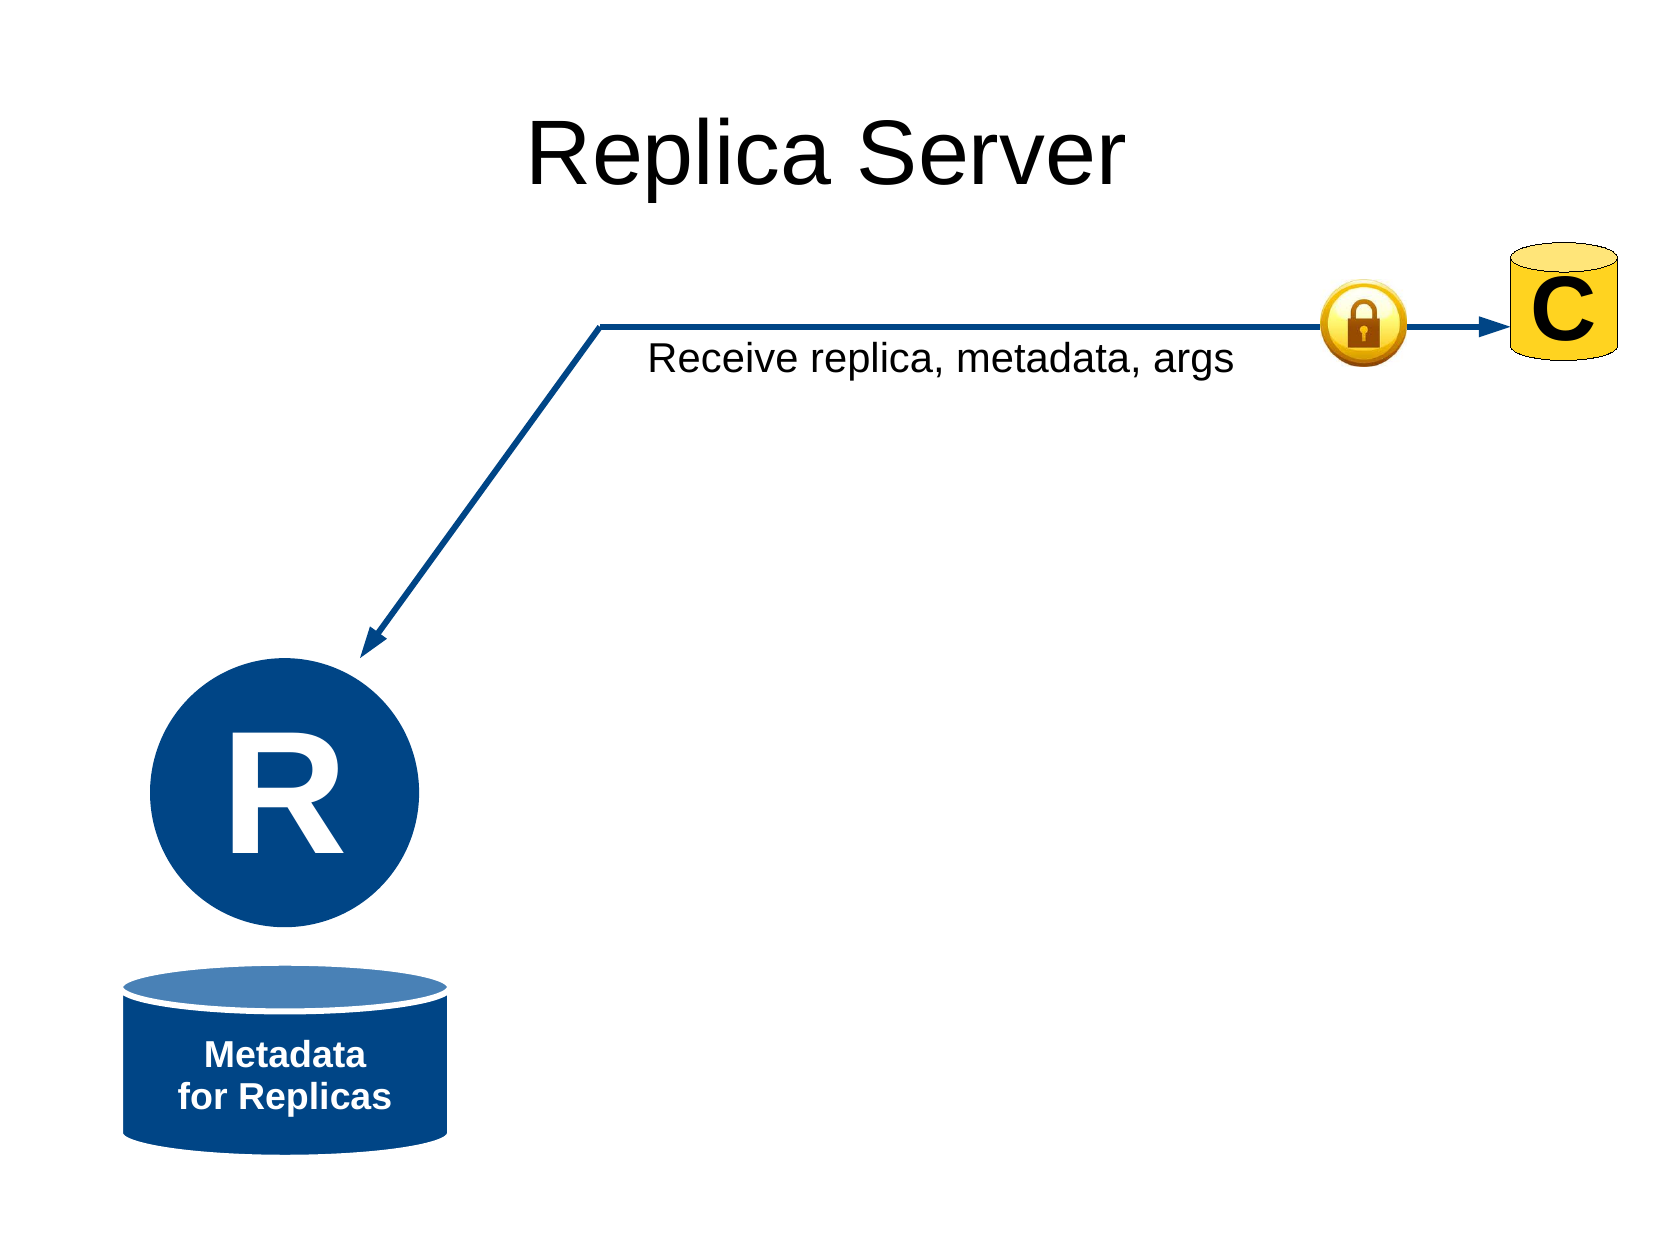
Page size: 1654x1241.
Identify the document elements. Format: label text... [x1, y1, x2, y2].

text_box C [1510, 259, 1618, 361]
text_box Metadata for Replicas [135, 1026, 436, 1126]
text_box [120, 988, 451, 1158]
title Replica Server [82, 49, 1571, 257]
picture [1320, 279, 1407, 367]
text_box Receive replica, metadata, args [597, 327, 1558, 389]
text_box R [150, 658, 420, 928]
text_box Republish /foo/bar [120, 962, 451, 1012]
